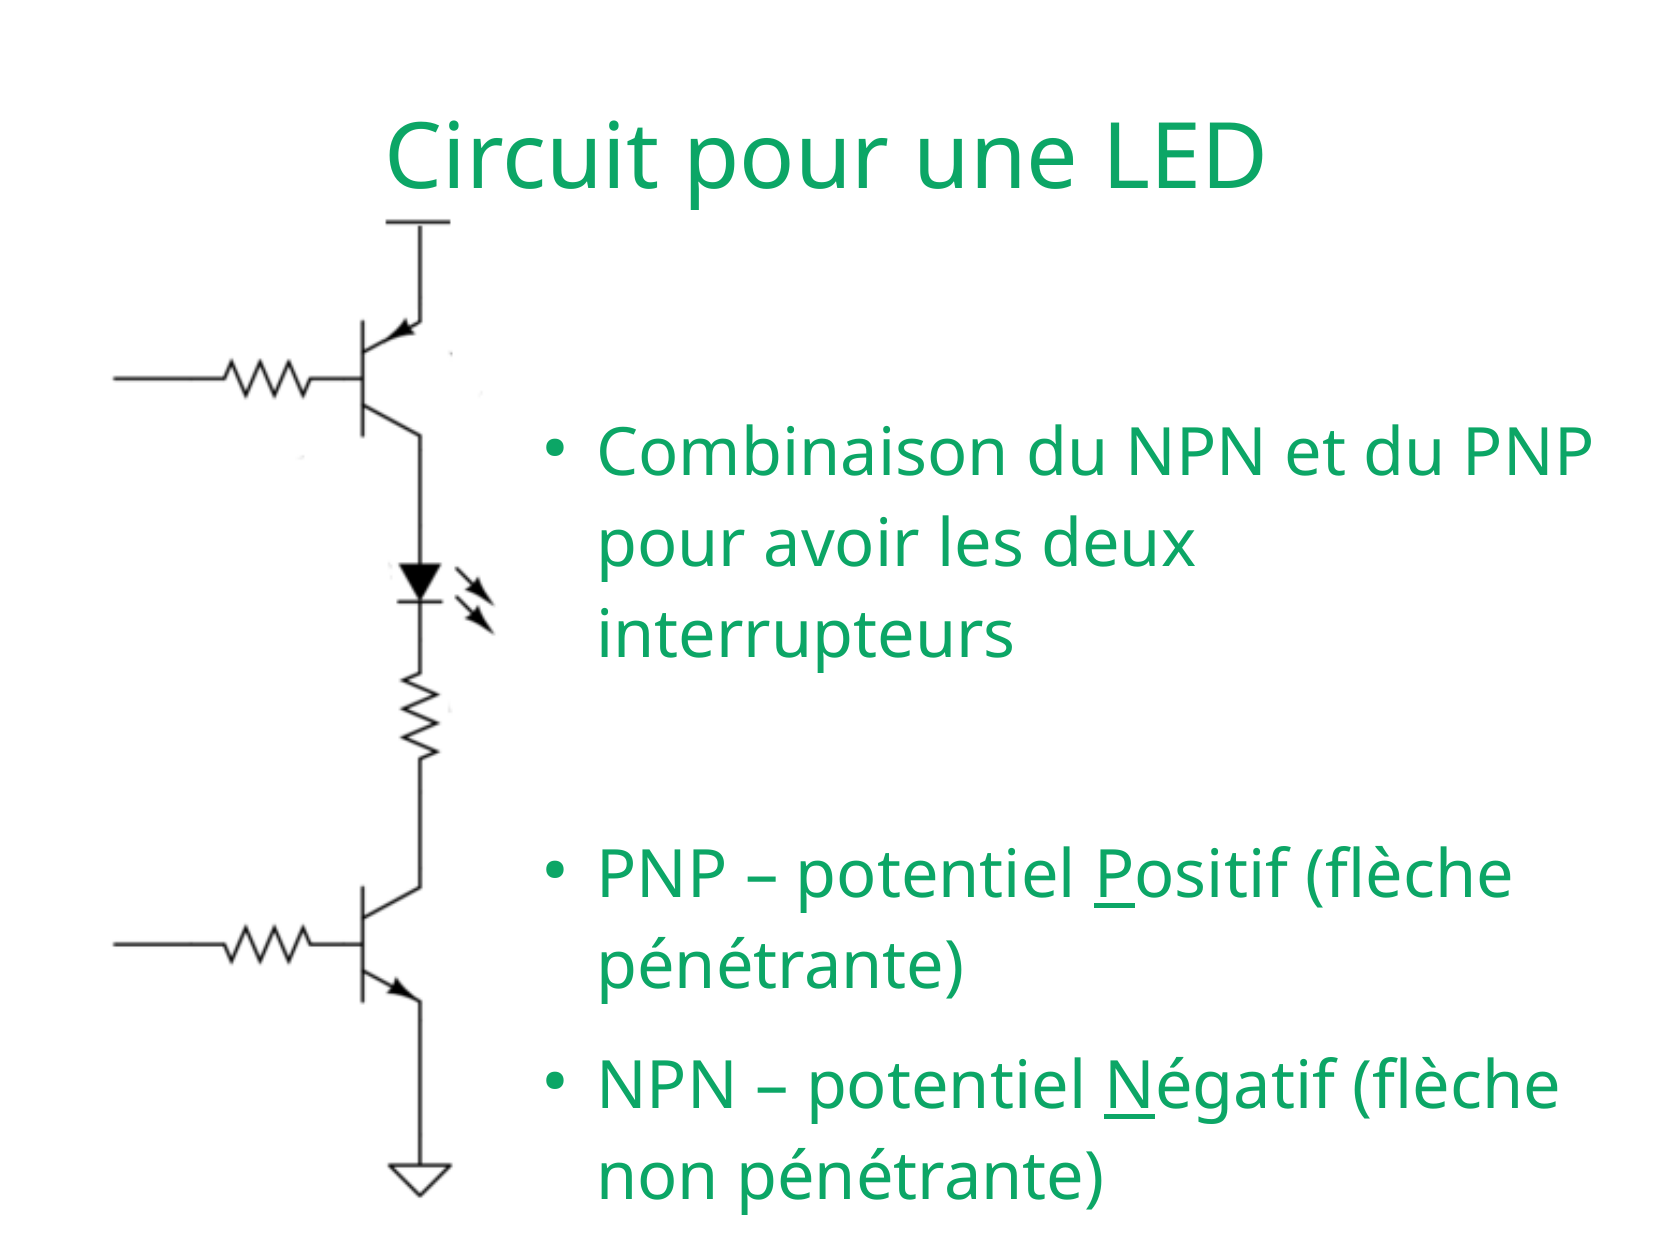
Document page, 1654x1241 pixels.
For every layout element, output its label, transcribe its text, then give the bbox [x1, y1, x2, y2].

picture [90, 257, 526, 1215]
title Circuit pour une LED [82, 49, 1571, 257]
list Combinaison du NPN et du PNP pour avoir les deux interrupteurs PNP – potentiel Positif (flèche pénétrante) NPN – potentiel Négatif (flèche non pénétrante) [525, 404, 1625, 1170]
